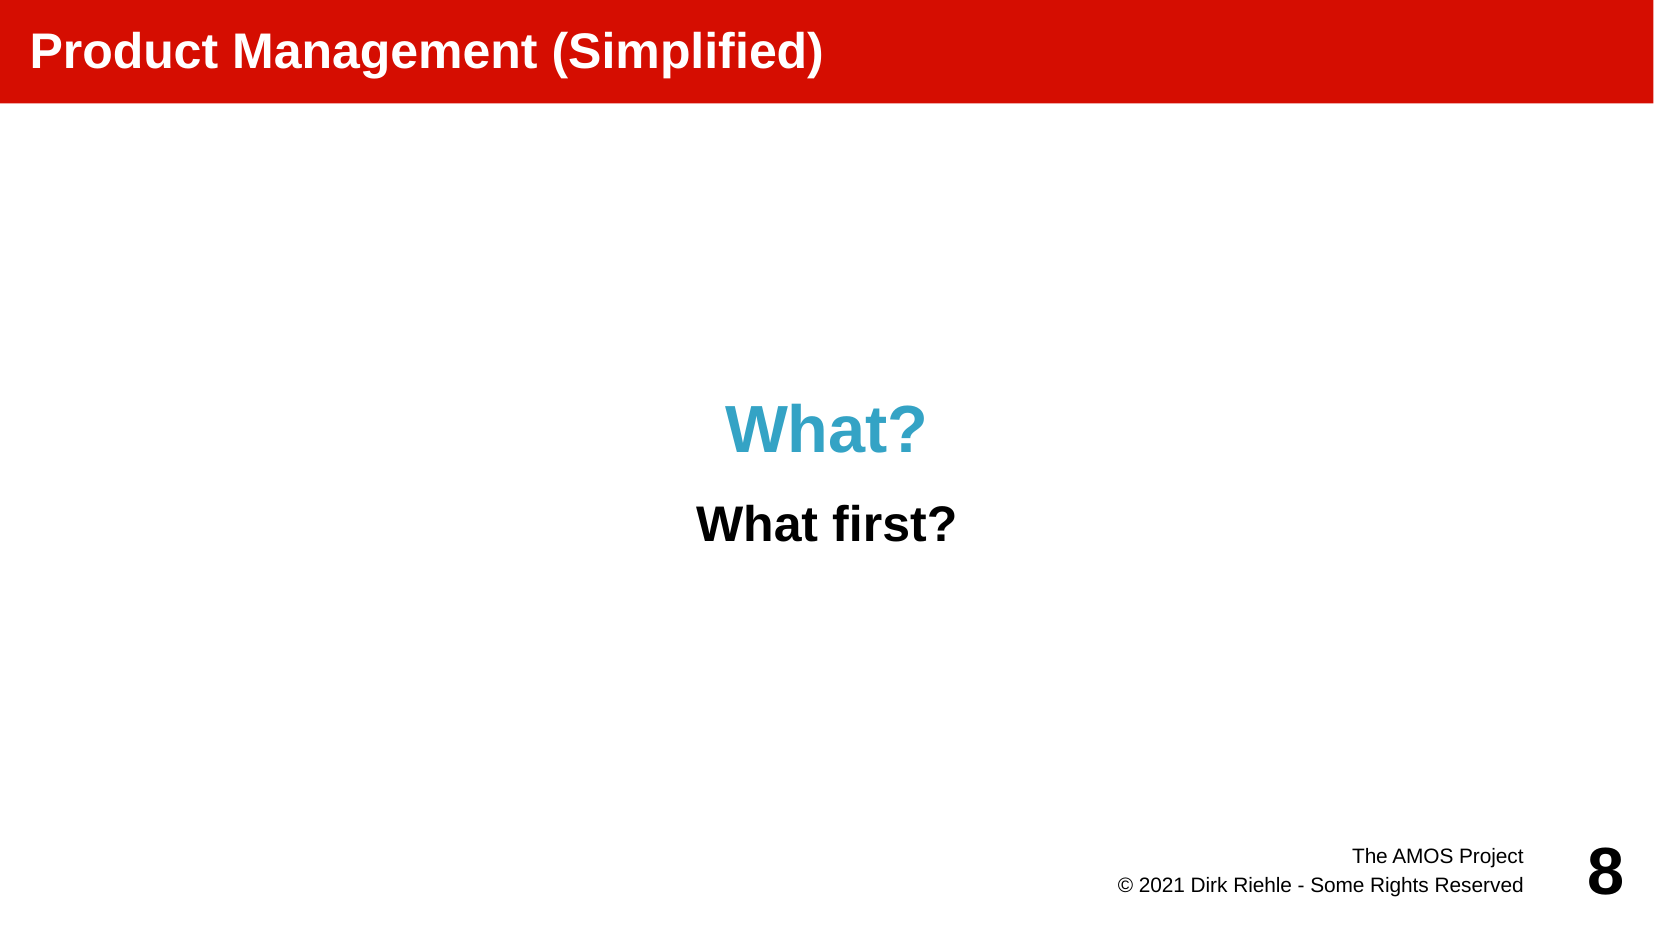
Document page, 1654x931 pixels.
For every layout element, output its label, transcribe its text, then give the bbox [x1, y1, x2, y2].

subtitle What? What first? [29, 132, 1625, 813]
title Product Management (Simplified) [0, 0, 1654, 104]
